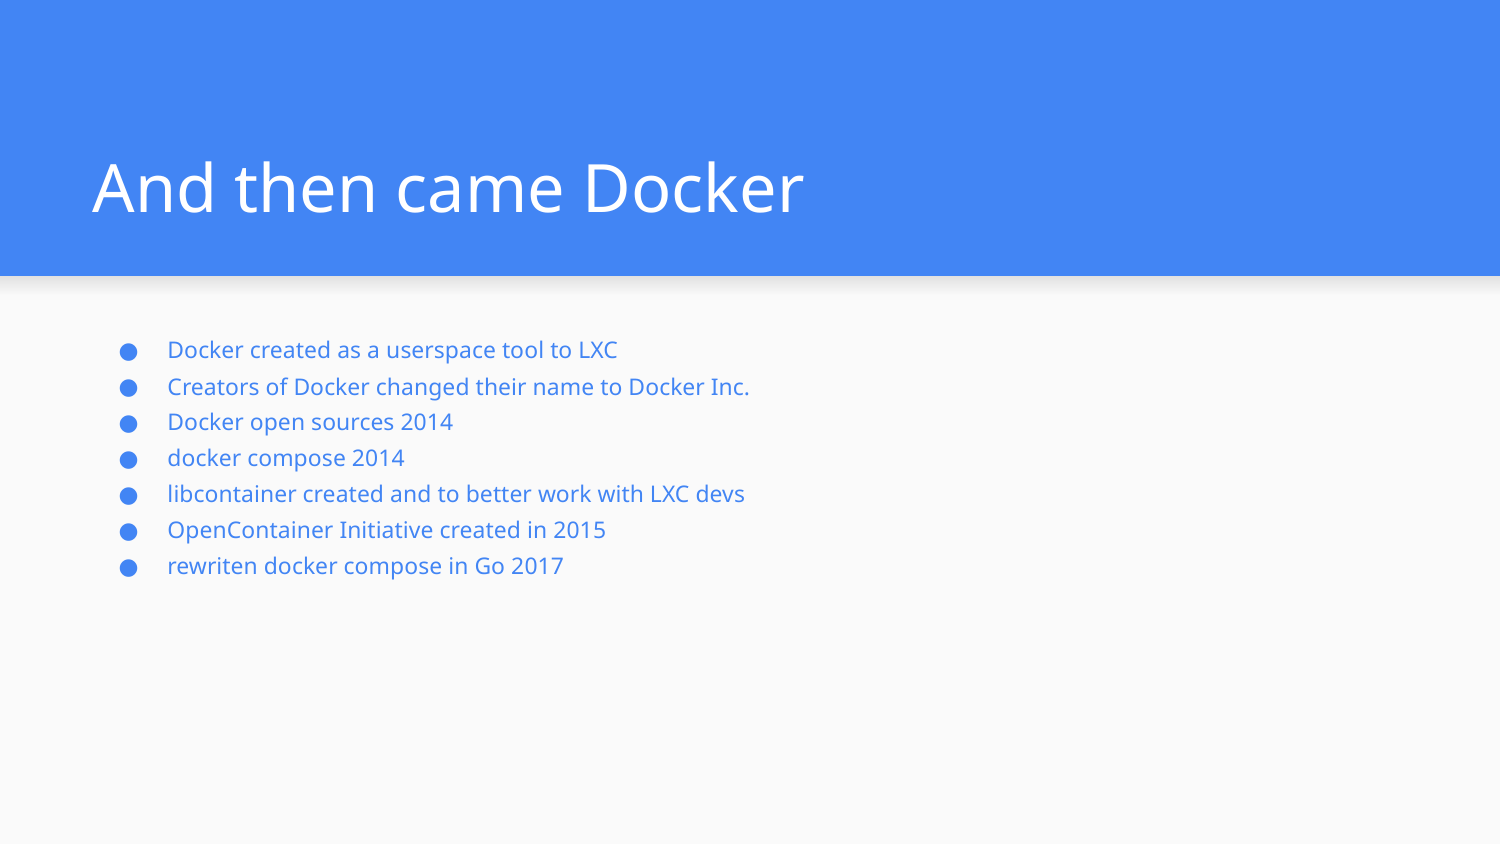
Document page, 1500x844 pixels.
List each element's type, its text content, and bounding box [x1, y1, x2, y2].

list Docker created as a userspace tool to LXC Creators of Docker changed their name to Docker Inc. Docker open sources 2014 docker compose 2014 libcontainer created and to better work with LXC devs OpenContainer Initiative created in 2015 rewriten docker compose in Go 2017 [77, 314, 1427, 760]
title And then came Docker [77, 121, 1427, 248]
